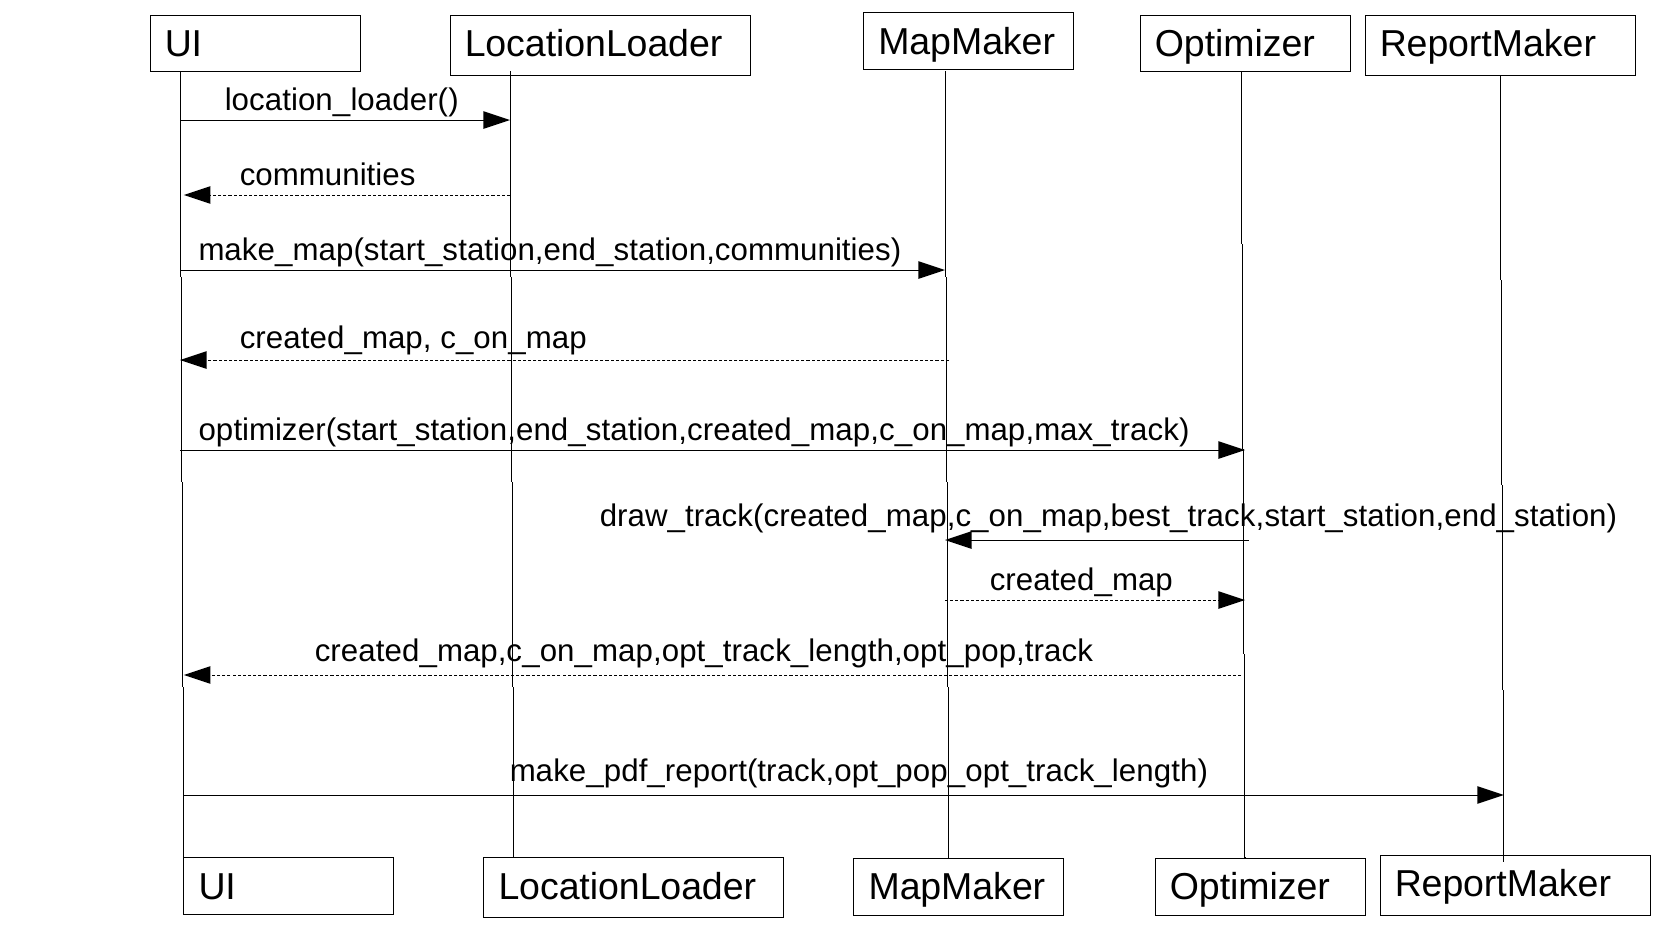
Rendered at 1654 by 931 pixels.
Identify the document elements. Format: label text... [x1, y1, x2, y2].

text_box ReportMaker [1365, 15, 1636, 76]
text_box make_map(start_station,end_station,communities) [183, 225, 946, 286]
text_box UI [183, 857, 394, 915]
text_box make_pdf_report(track,opt_pop_opt_track_length) [495, 745, 1471, 796]
text_box created_map,c_on_map,opt_track_length,opt_pop,track [300, 625, 1201, 676]
text_box optimizer(start_station,end_station,created_map,c_on_map,max_track) [183, 405, 1246, 455]
text_box UI [150, 15, 361, 72]
text_box LocationLoader [483, 857, 784, 918]
text_box LocationLoader [450, 15, 751, 76]
text_box communities [225, 150, 511, 200]
text_box draw_track(created_map,c_on_map,best_track,start_station,end_station) [585, 490, 1502, 541]
text_box location_loader() [210, 75, 511, 160]
text_box MapMaker [853, 858, 1064, 916]
text_box Optimizer [1155, 858, 1366, 916]
text_box draw_track(created_map,c_on_map,best_track,start_station,end_station) [1503, 490, 1654, 541]
text_box ReportMaker [1380, 855, 1651, 916]
text_box created_map [975, 555, 1654, 640]
text_box created_map, c_on_map [225, 312, 1156, 397]
text_box Optimizer [1140, 15, 1351, 72]
text_box MapMaker [863, 12, 1074, 70]
